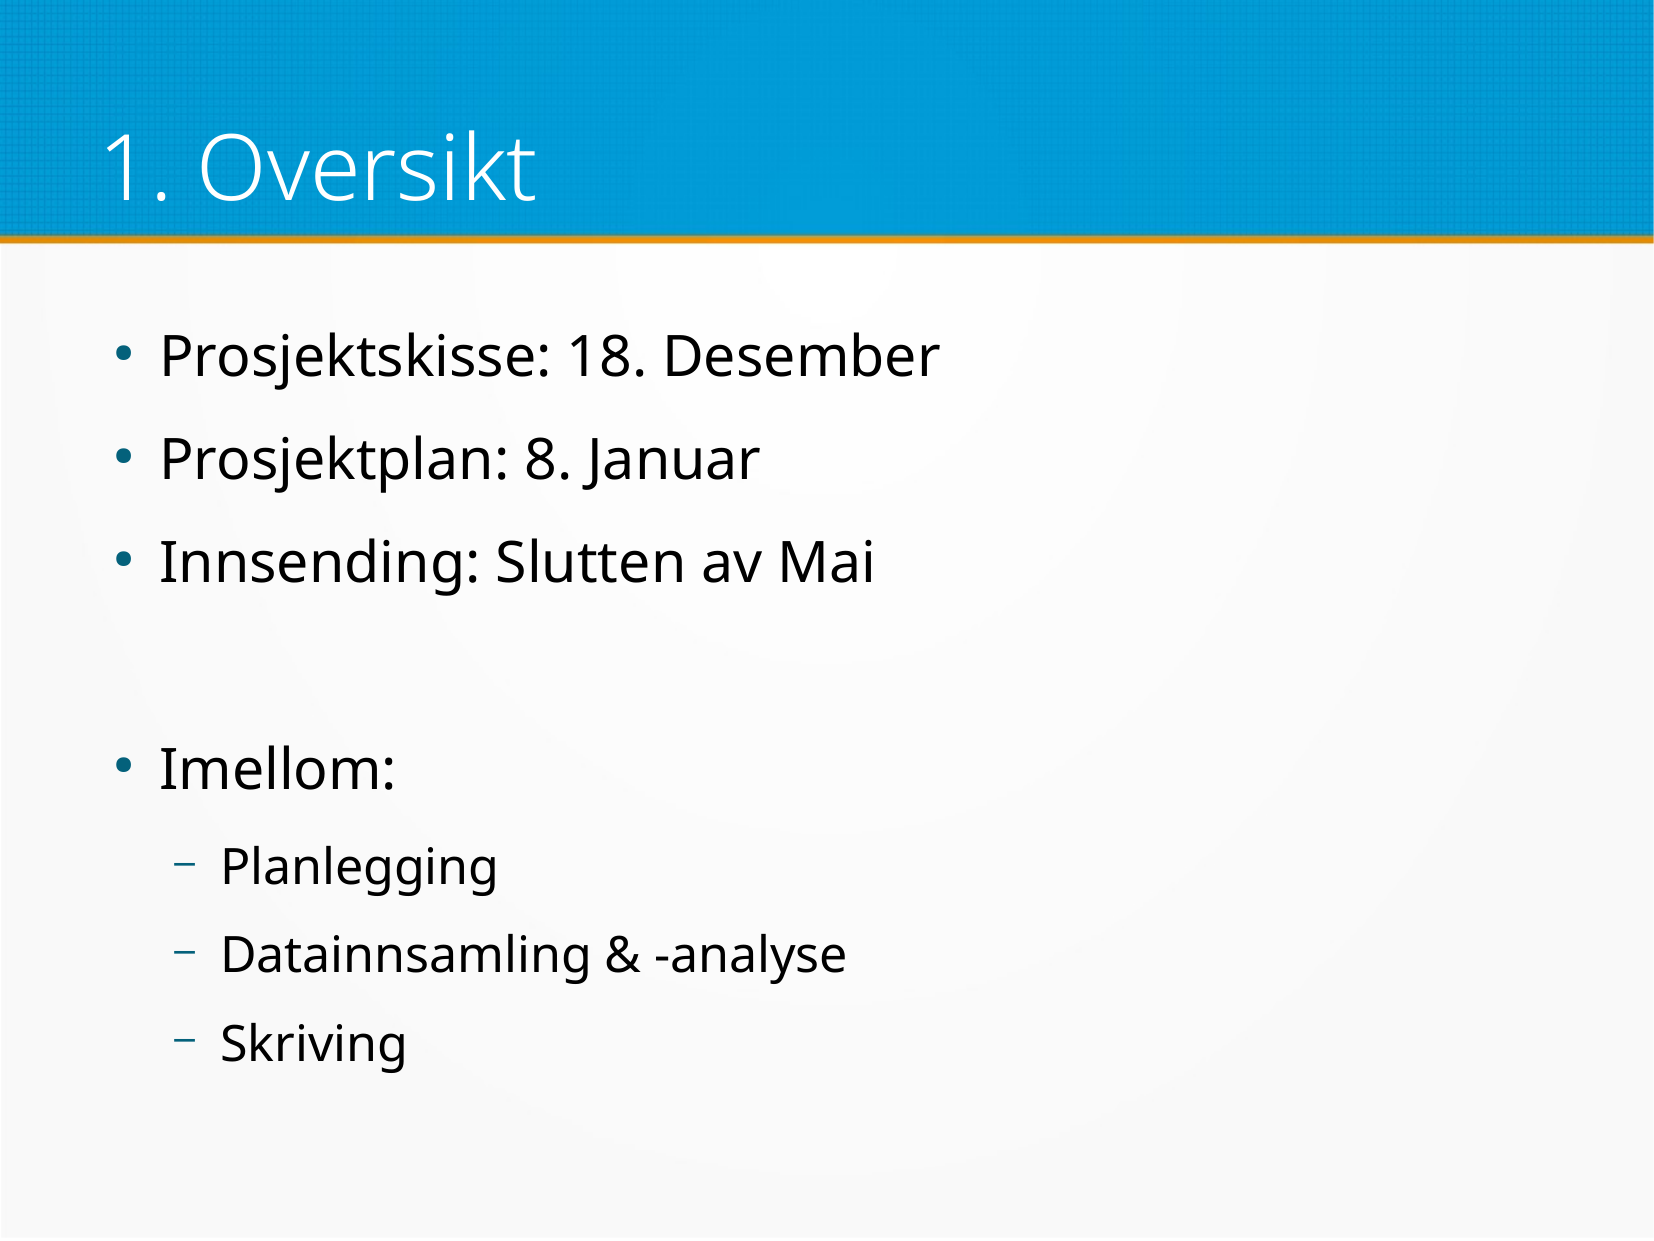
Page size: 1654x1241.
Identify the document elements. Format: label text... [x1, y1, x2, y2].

picture [0, 233, 1654, 1241]
list Prosjektskisse: 18. Desember Prosjektplan: 8. Januar Innsending: Slutten av Mai Imellom: Planlegging Datainnsamling & -analyse Skriving [98, 315, 1512, 1081]
title 1. Oversikt [98, 19, 1654, 227]
